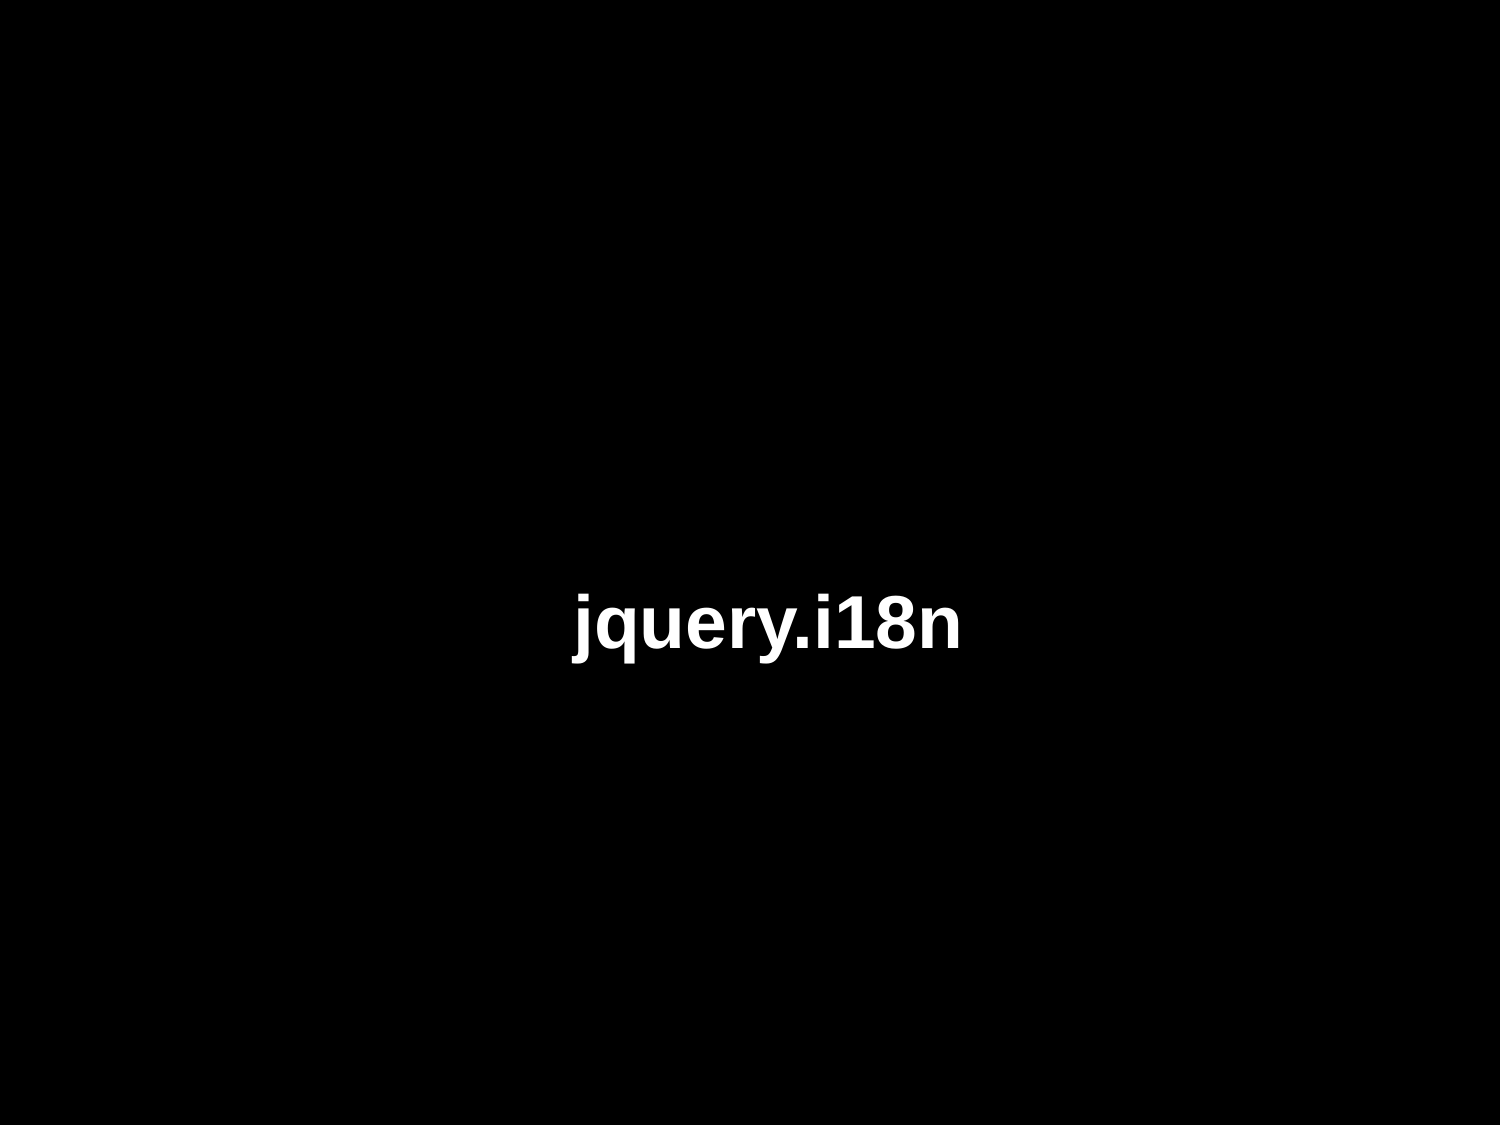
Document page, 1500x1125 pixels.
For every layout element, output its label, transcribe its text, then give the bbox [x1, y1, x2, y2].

title jquery.i18n [75, 491, 1425, 679]
